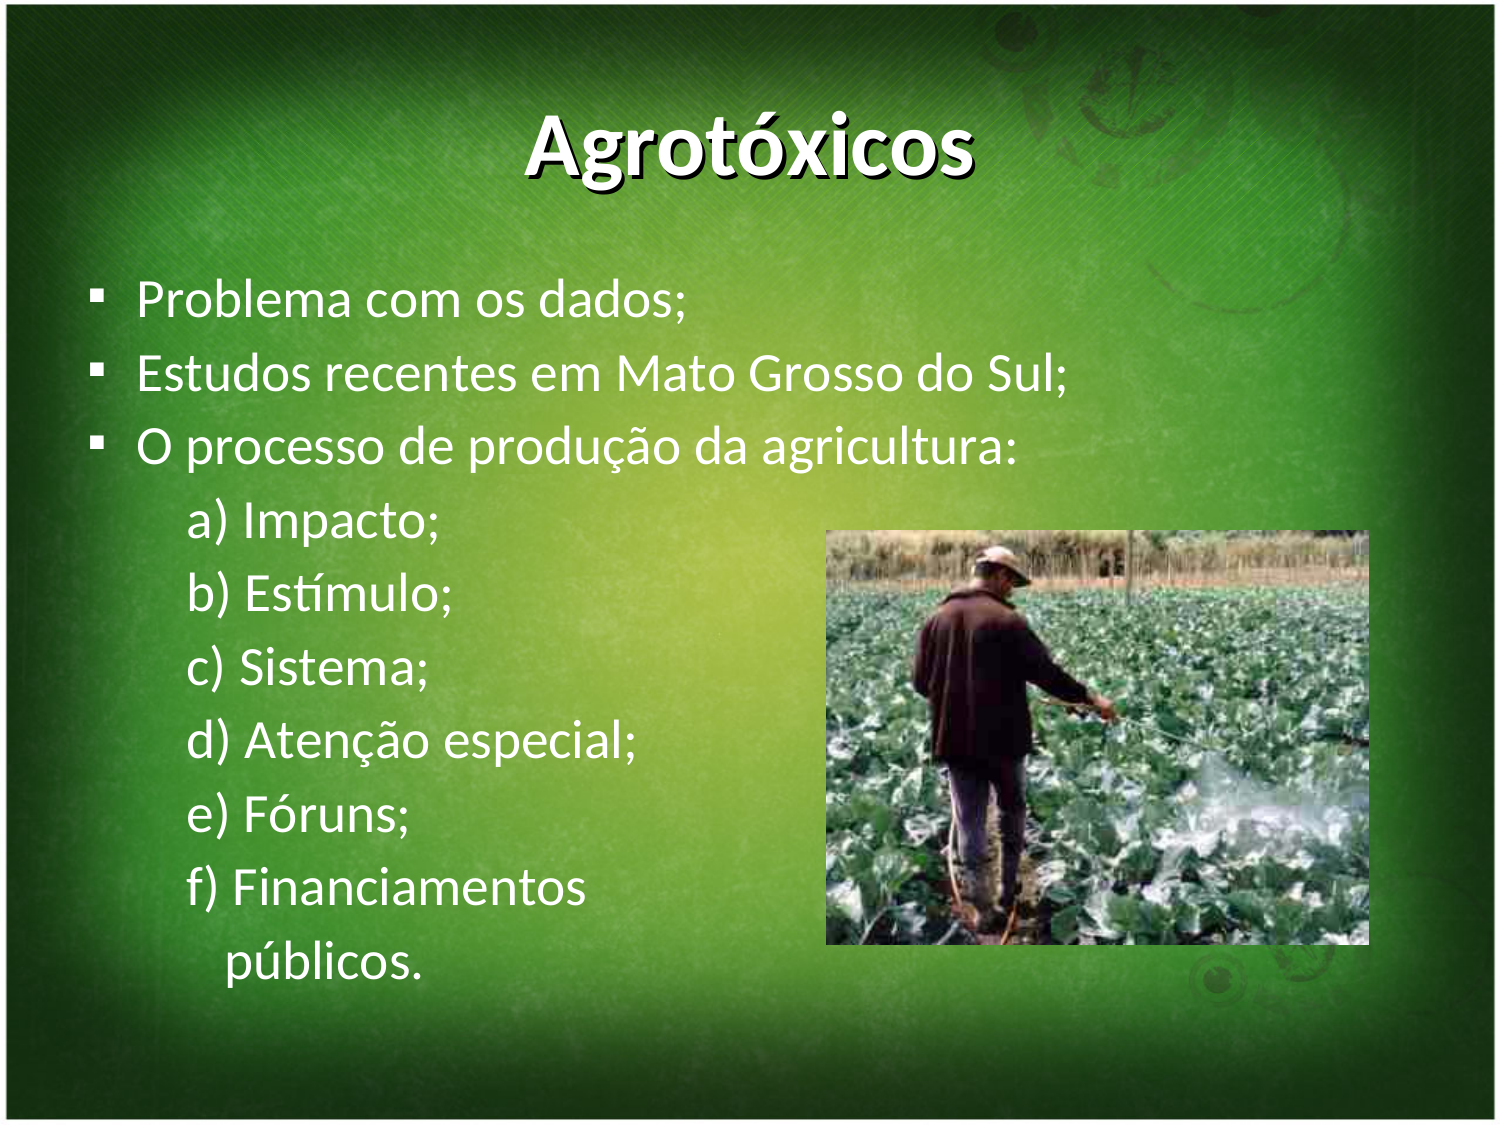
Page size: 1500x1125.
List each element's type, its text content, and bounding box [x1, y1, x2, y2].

picture [0, 0, 1500, 1125]
list Problema com os dados; Estudos recentes em Mato Grosso do Sul; O processo de produção da agricultura: a) Impacto; b) Estímulo; c) Sistema; d) Atenção especial; e) Fóruns; f) Financiamentos públicos. [75, 262, 1426, 1005]
title Agrotóxicos [75, 45, 1426, 233]
